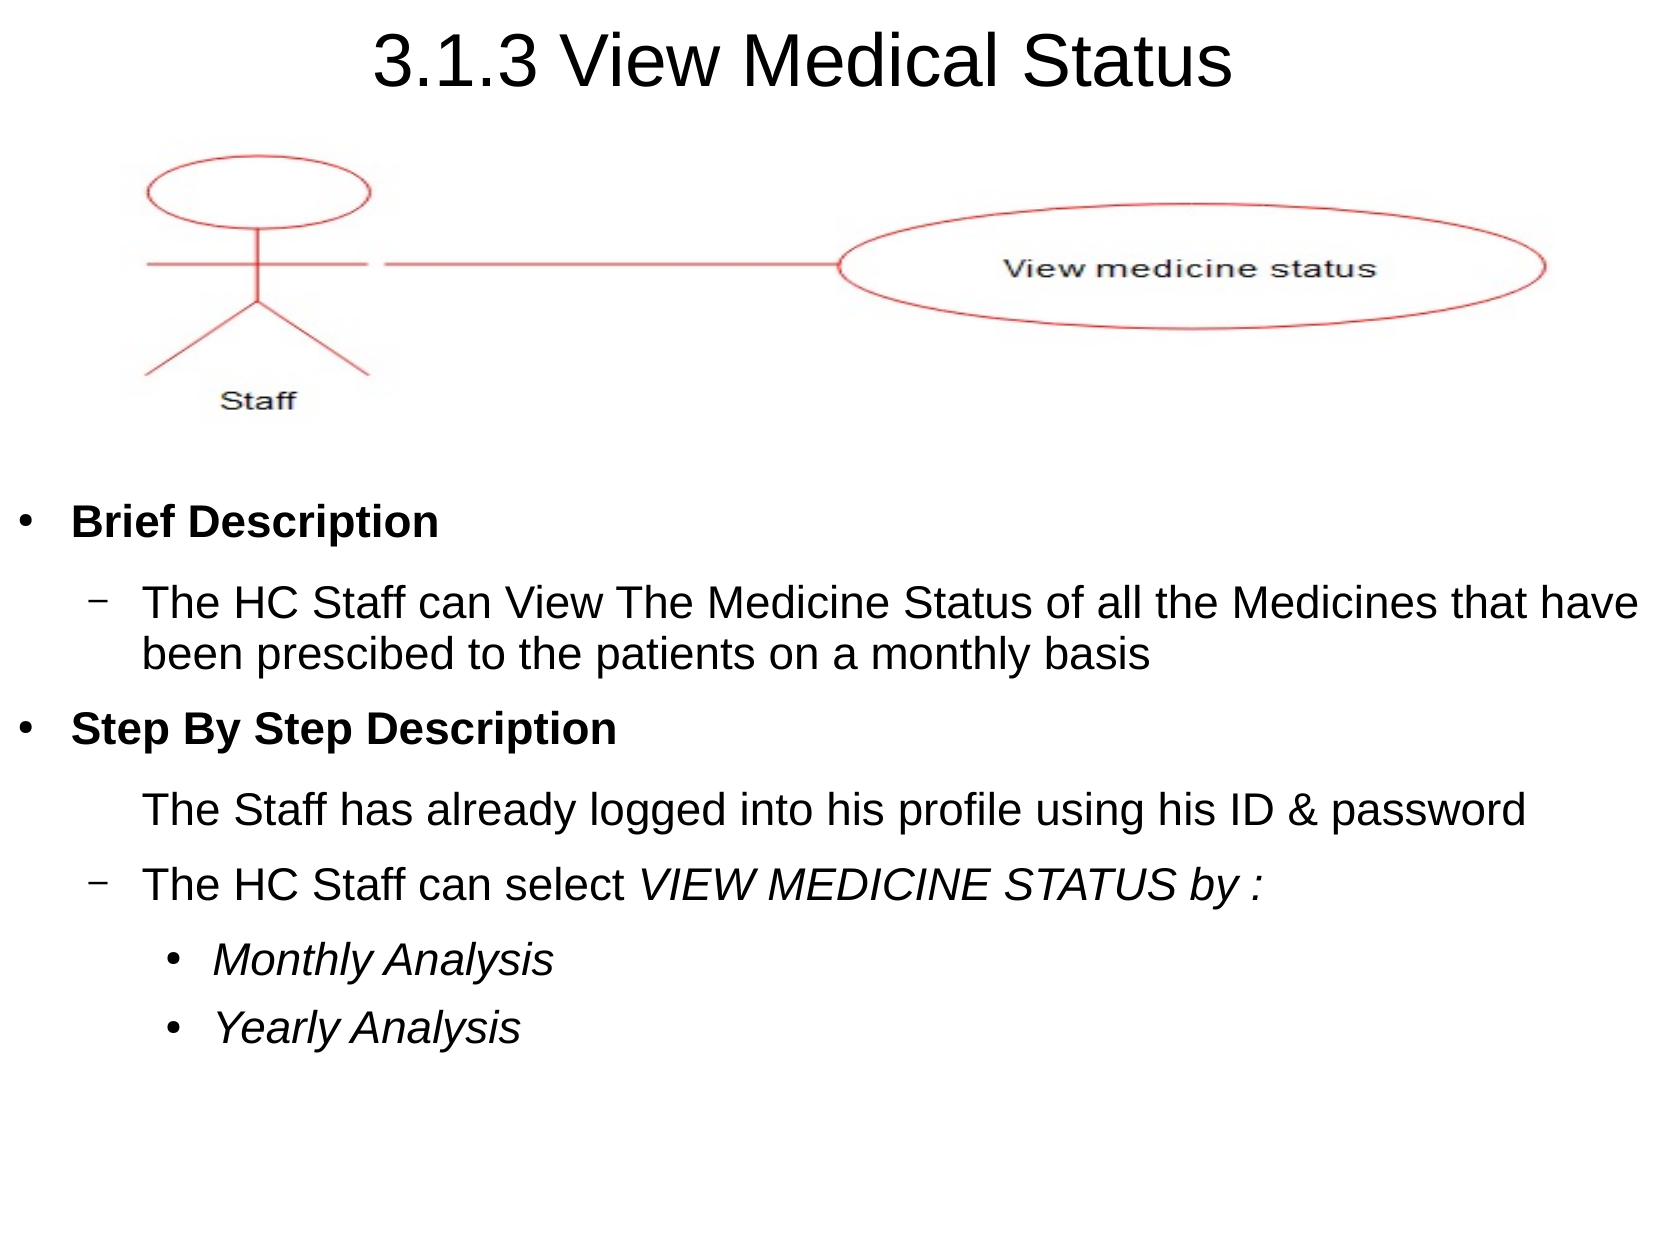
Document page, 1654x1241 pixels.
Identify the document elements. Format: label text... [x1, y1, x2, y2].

list Brief Description The HC Staff can View The Medicine Status of all the Medicines that have been prescibed to the patients on a monthly basis Step By Step Description The Staff has already logged into his profile using his ID & password The HC Staff can select VIEW MEDICINE STATUS by : Monthly Analysis Yearly Analysis [0, 496, 1645, 1229]
title 3.1.3 View Medical Status [59, 3, 1548, 87]
picture [1, 87, 1654, 497]
